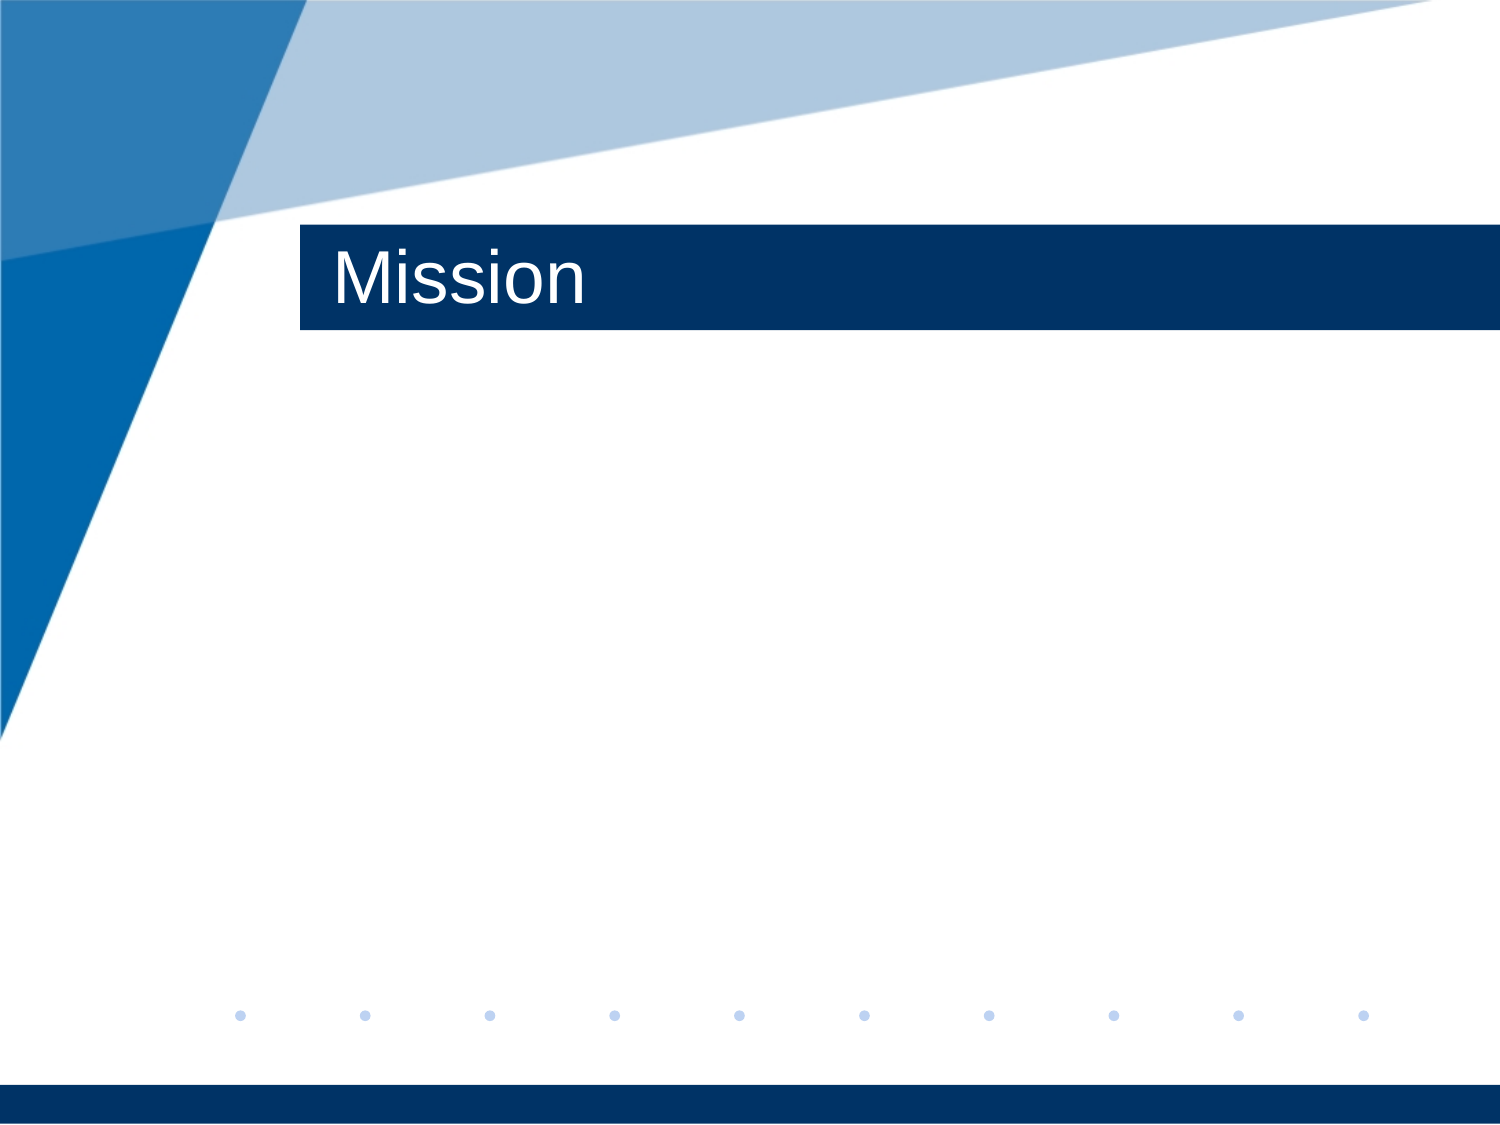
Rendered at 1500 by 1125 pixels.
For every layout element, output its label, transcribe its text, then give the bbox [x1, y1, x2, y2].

picture [0, 0, 1500, 842]
title Mission [300, 224, 1500, 331]
